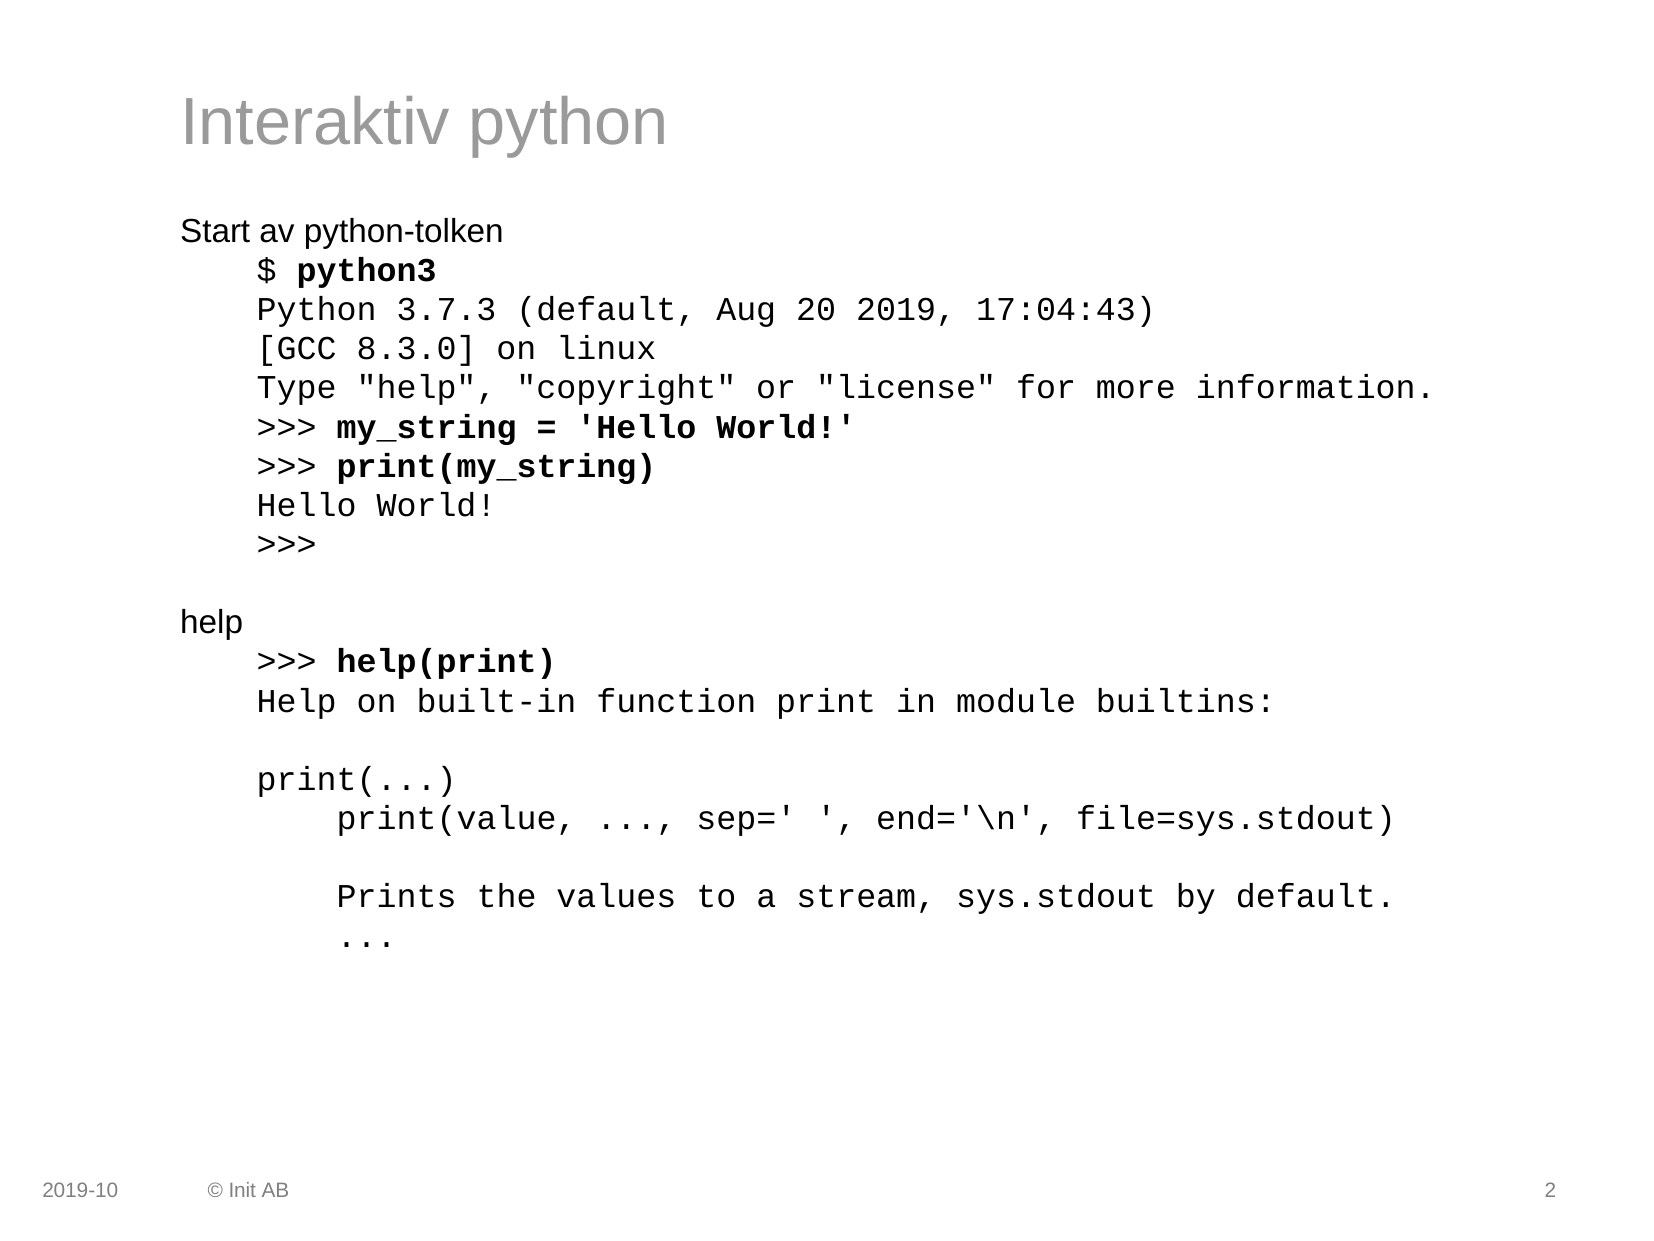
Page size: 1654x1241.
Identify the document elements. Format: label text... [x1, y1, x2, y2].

text_box Start av python-tolken $ python3 Python 3.7.3 (default, Aug 20 2019, 17:04:43) [GCC 8.3.0] on linux Type "help", "copyright" or "license" for more information. >>> my_string = 'Hello World!' >>> print(my_string) Hello World! >>> help >>> help(print) Help on built-in function print in module builtins: print(...) print(value, ..., sep=' ', end='\n', file=sys.stdout) Prints the values to a stream, sys.stdout by default. ... [165, 209, 1489, 1095]
text_box <nummer> [1488, 1143, 1571, 1210]
text_box Interaktiv python [165, 0, 1489, 166]
text_box © Init AB [192, 1143, 1461, 1210]
text_box 2019-10 [27, 1143, 166, 1210]
